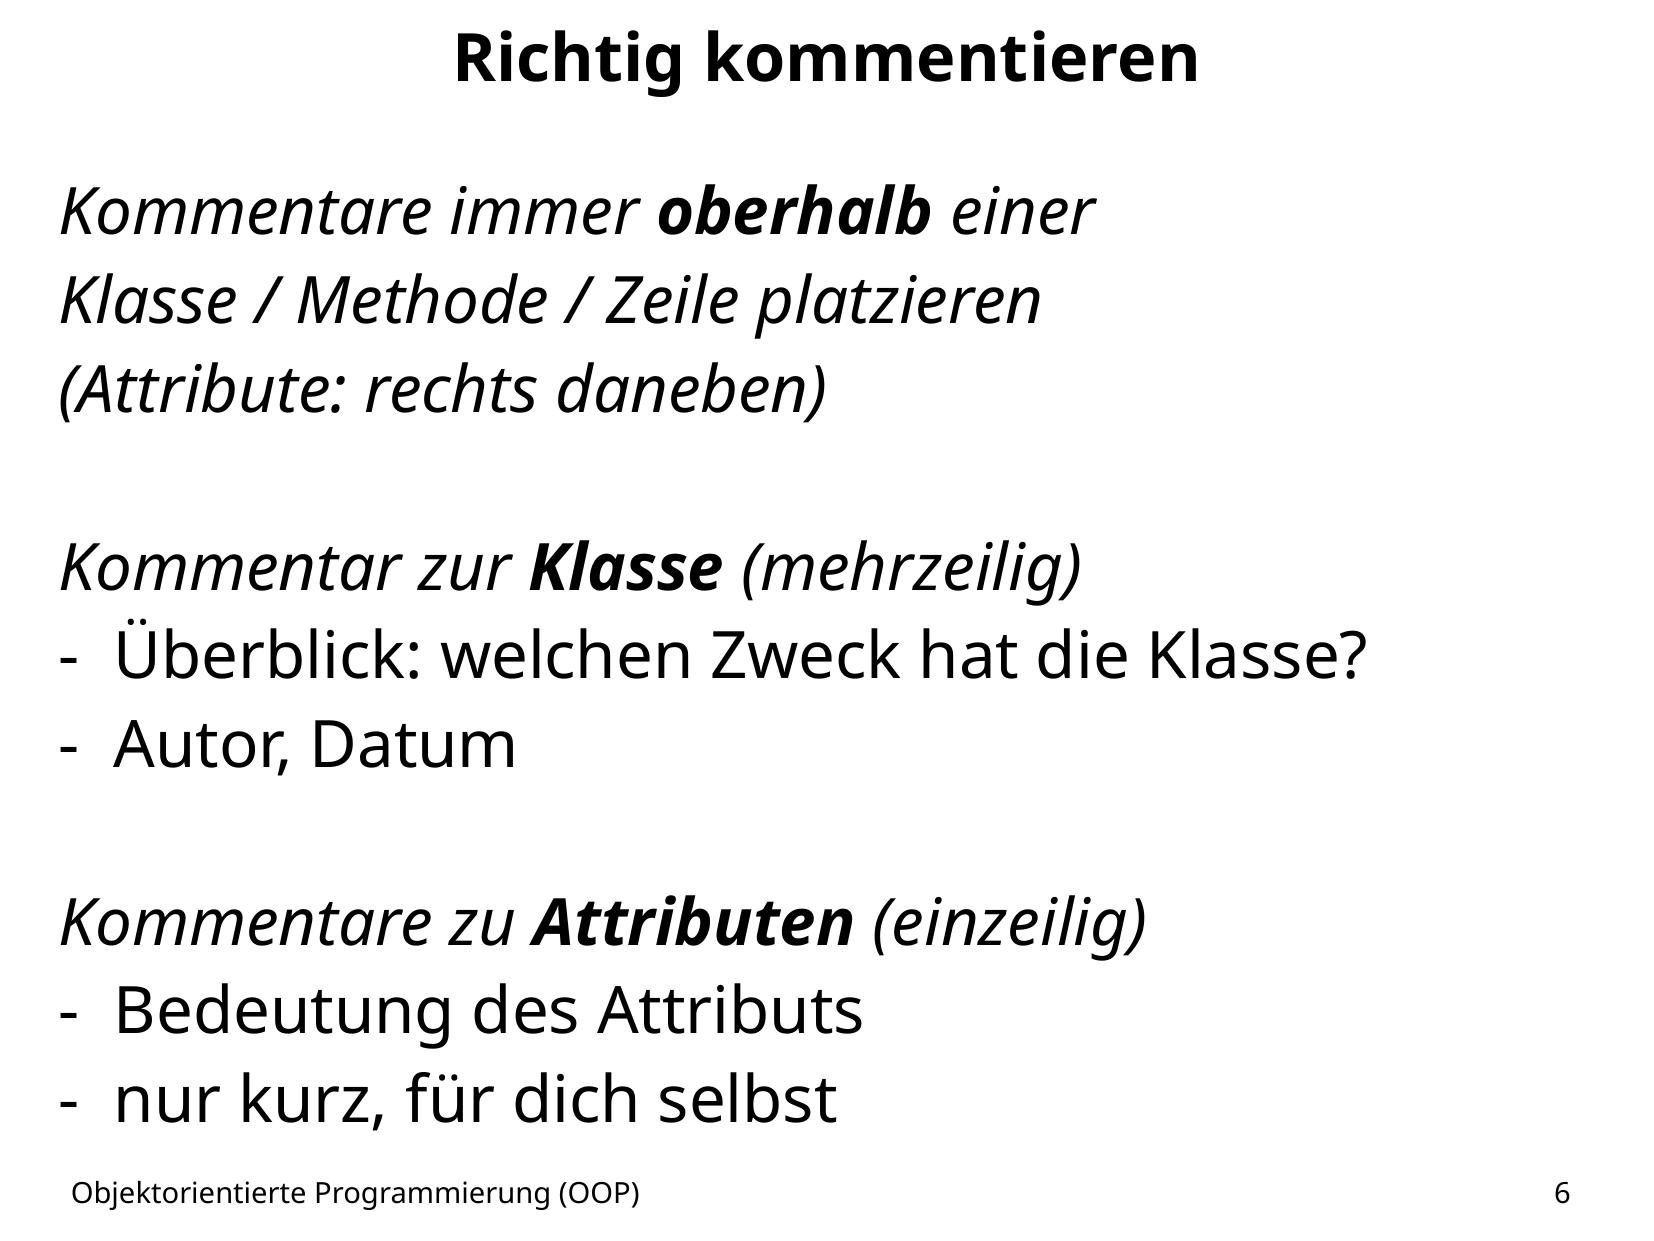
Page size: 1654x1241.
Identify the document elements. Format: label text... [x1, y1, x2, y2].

title Richtig kommentieren [0, 5, 1654, 107]
list Kommentare immer oberhalb einer Klasse / Methode / Zeile platzieren (Attribute: rechts daneben) Kommentar zur Klasse (mehrzeilig) - Überblick: welchen Zweck hat die Klasse? - Autor, Datum Kommentare zu Attributen (einzeilig) - Bedeutung des Attributs - nur kurz, für dich selbst [59, 165, 1630, 1146]
